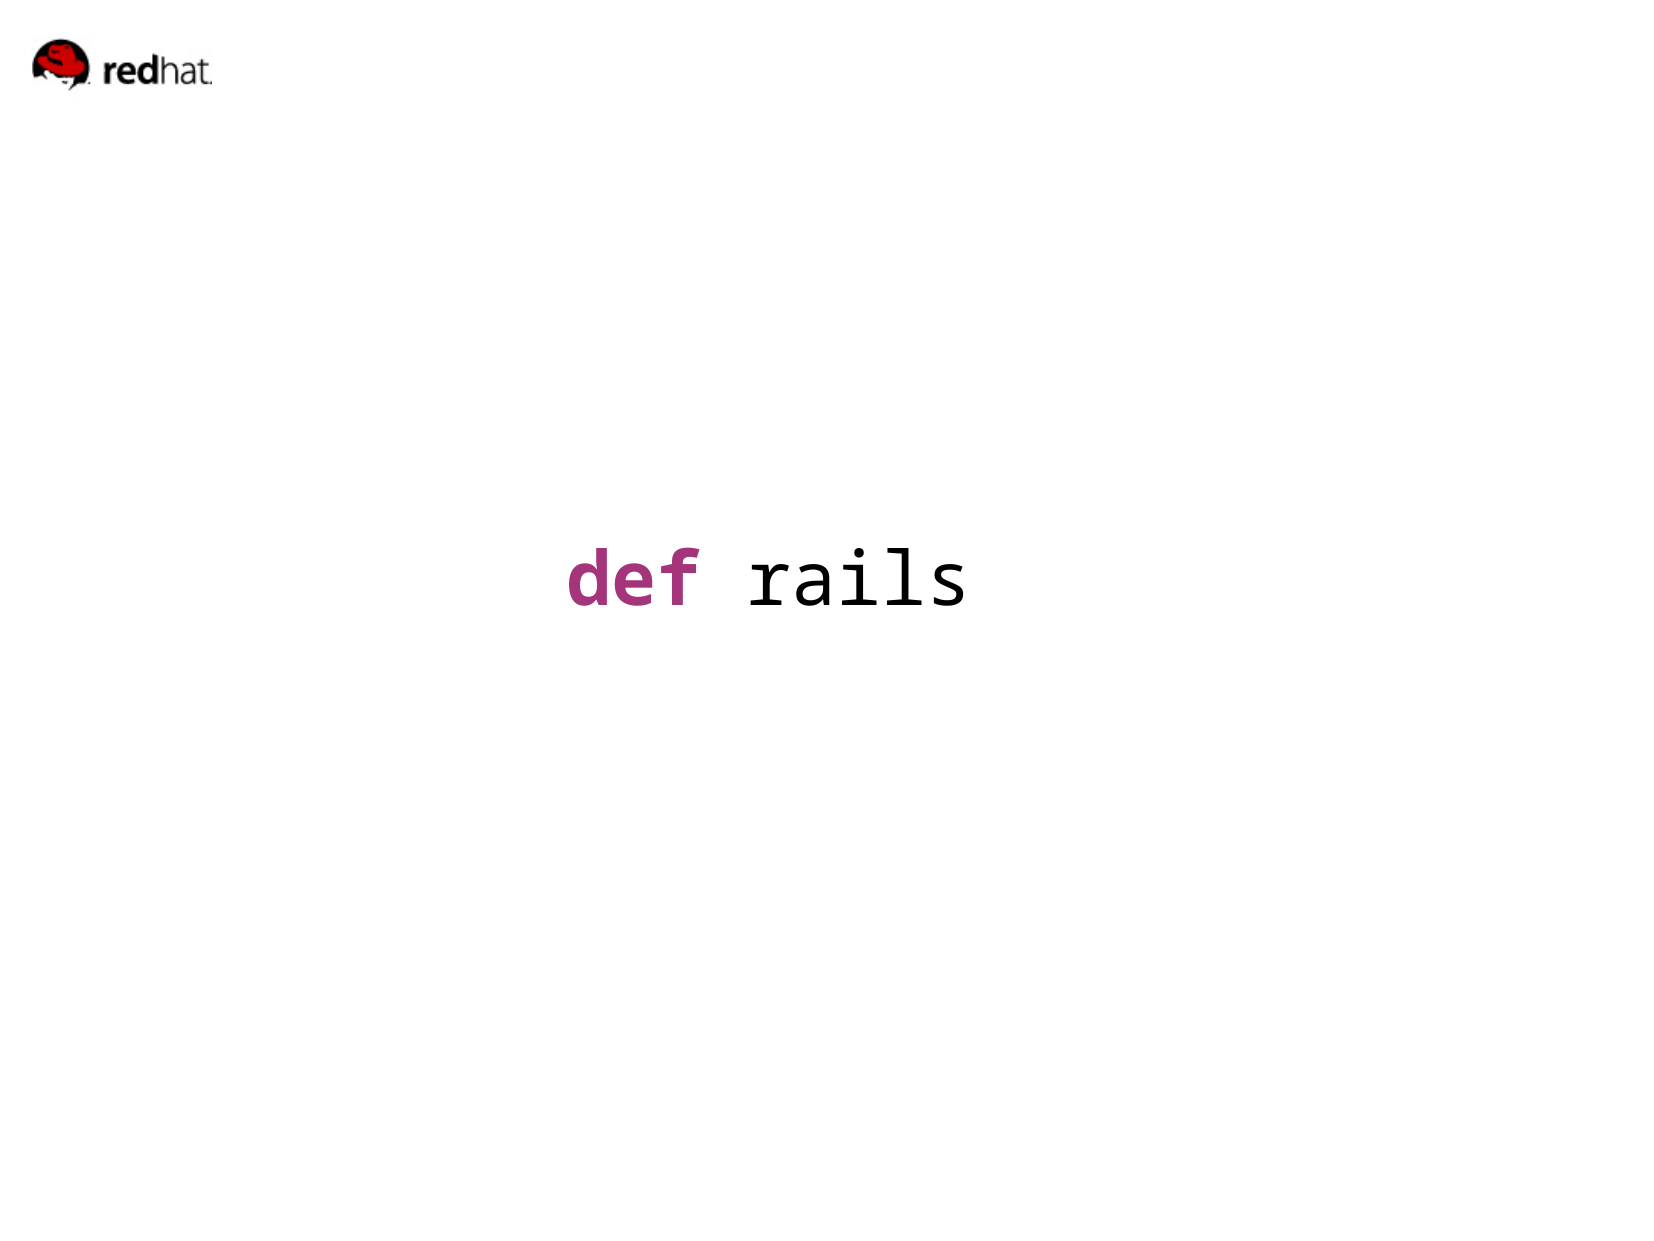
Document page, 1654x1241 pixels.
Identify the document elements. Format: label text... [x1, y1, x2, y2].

text_box def rails [566, 525, 1201, 613]
picture [31, 37, 212, 98]
